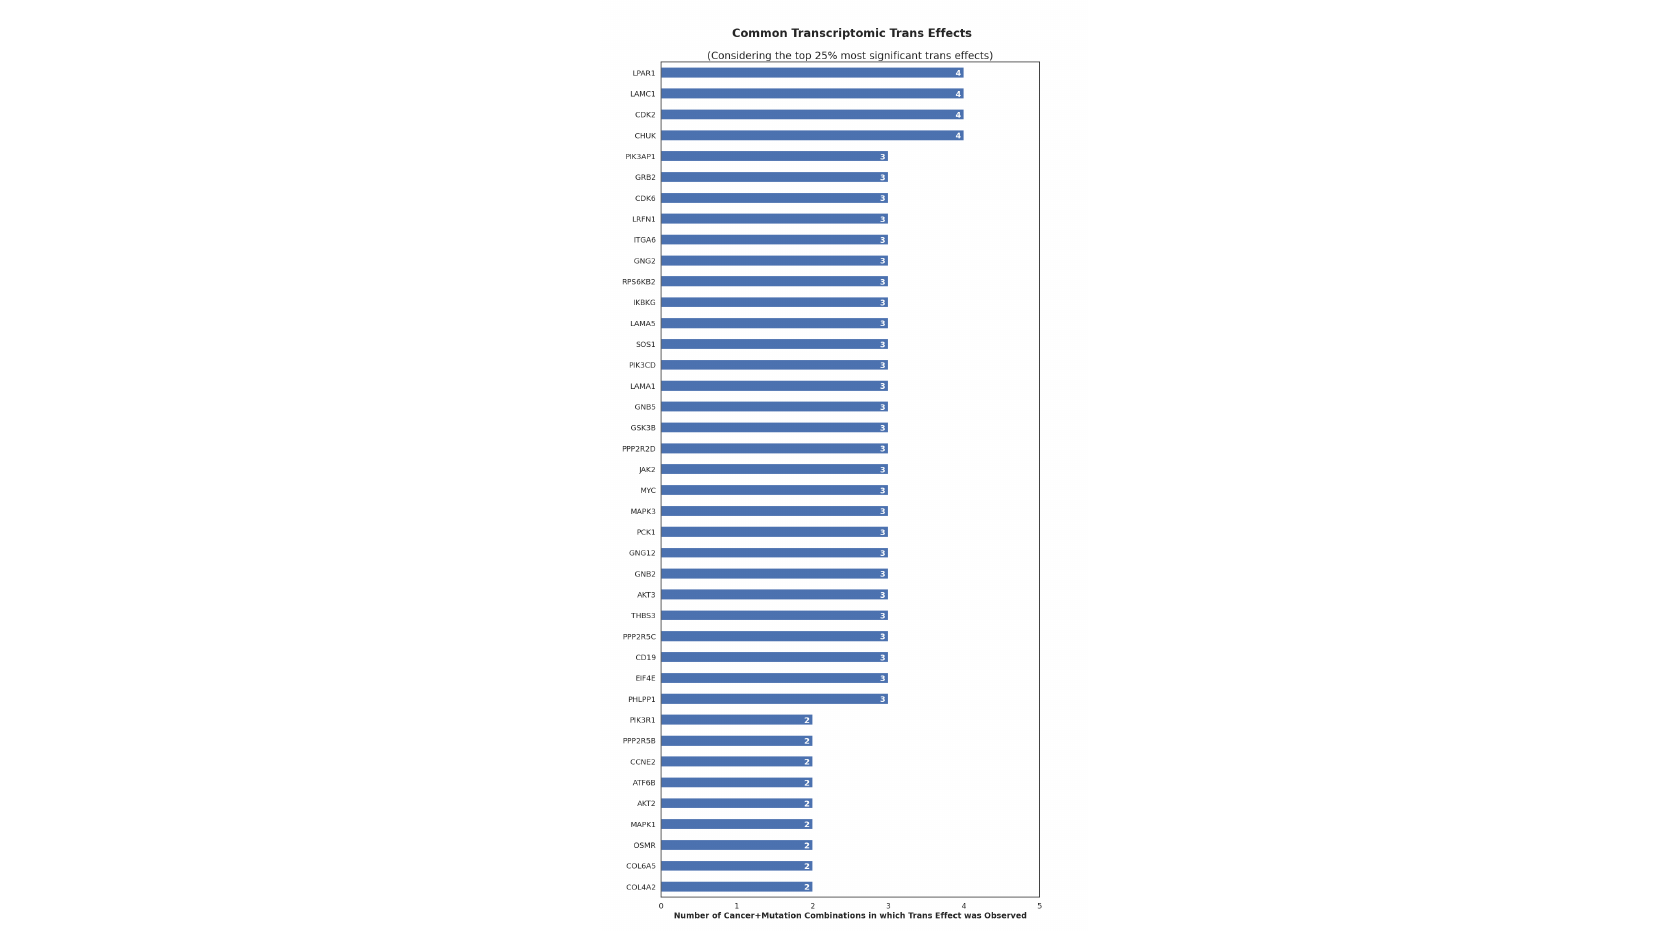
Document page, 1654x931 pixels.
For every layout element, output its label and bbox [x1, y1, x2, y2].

picture [600, 0, 1088, 931]
